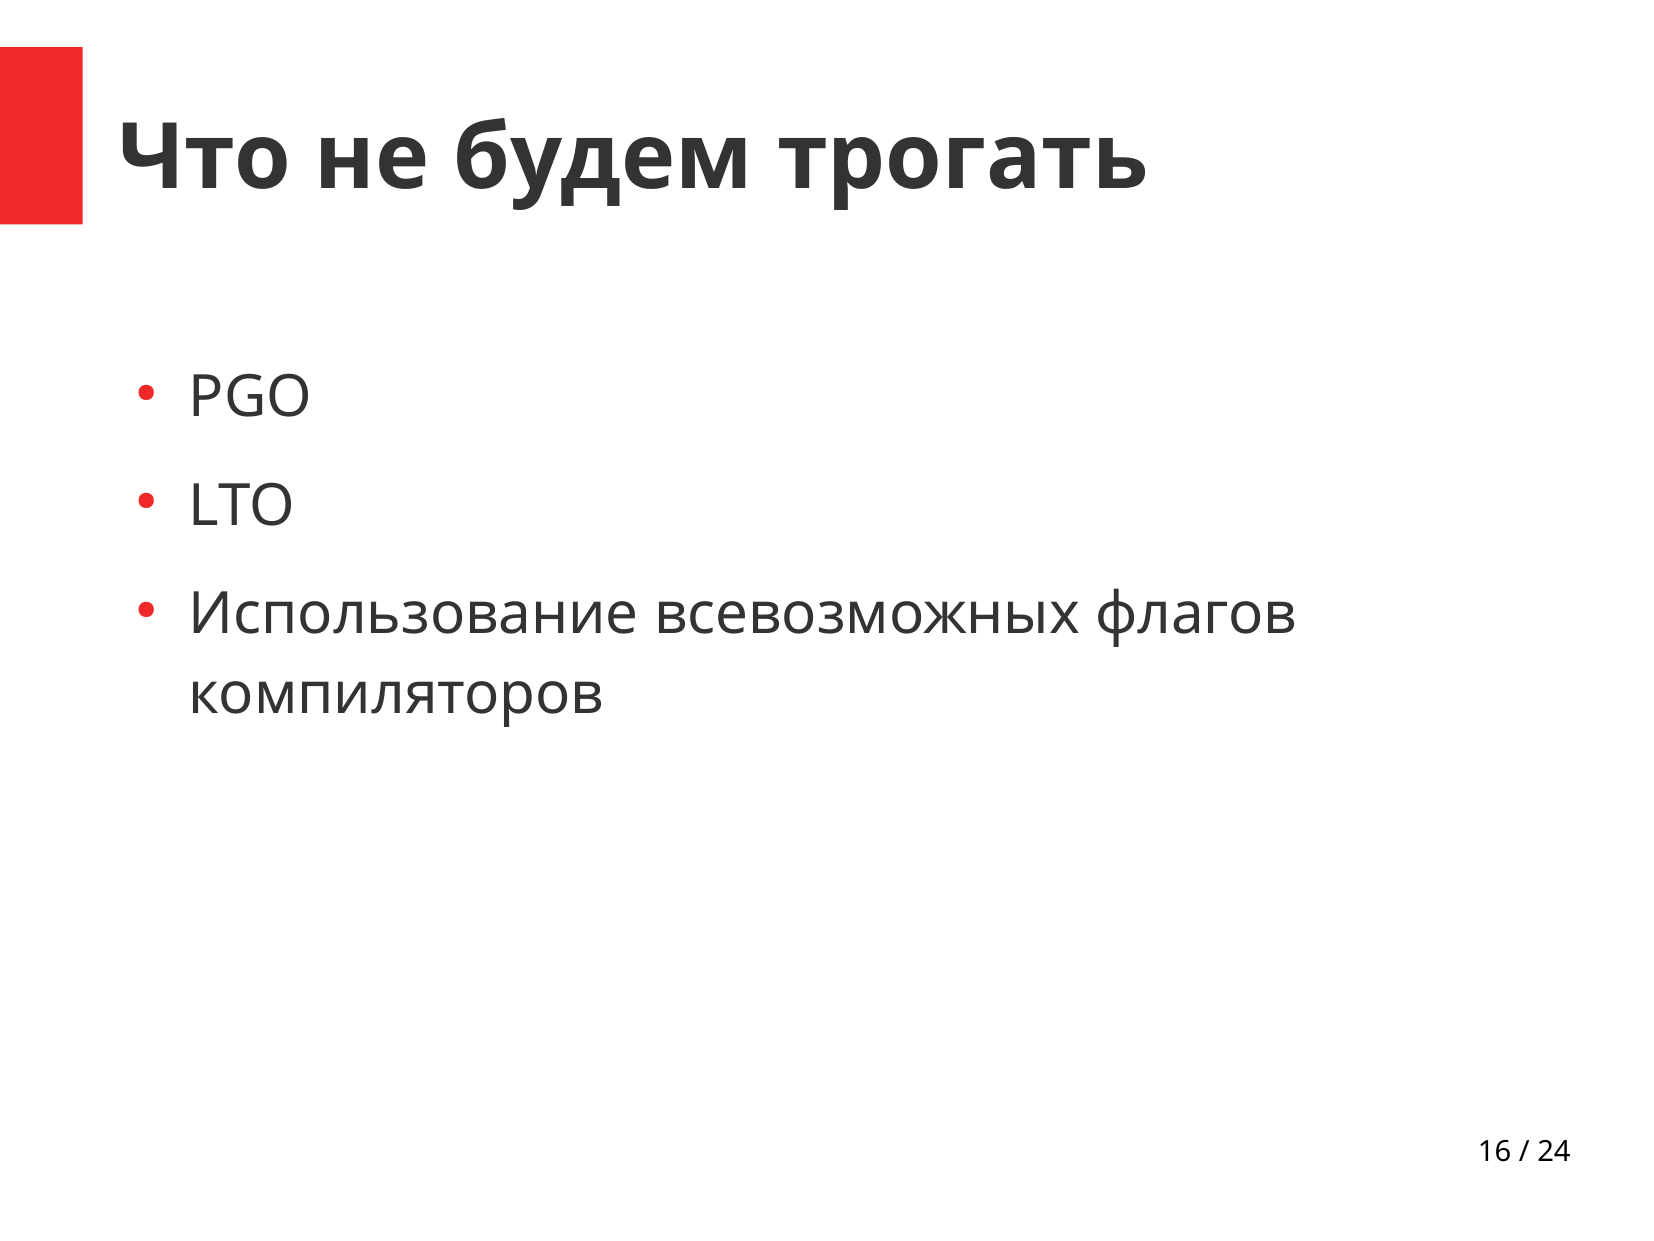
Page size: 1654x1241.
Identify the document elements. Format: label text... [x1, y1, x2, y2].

title Что не будем трогать [118, 49, 1571, 257]
list PGO LTO Использование всевозможных флагов компиляторов [118, 354, 1536, 1074]
